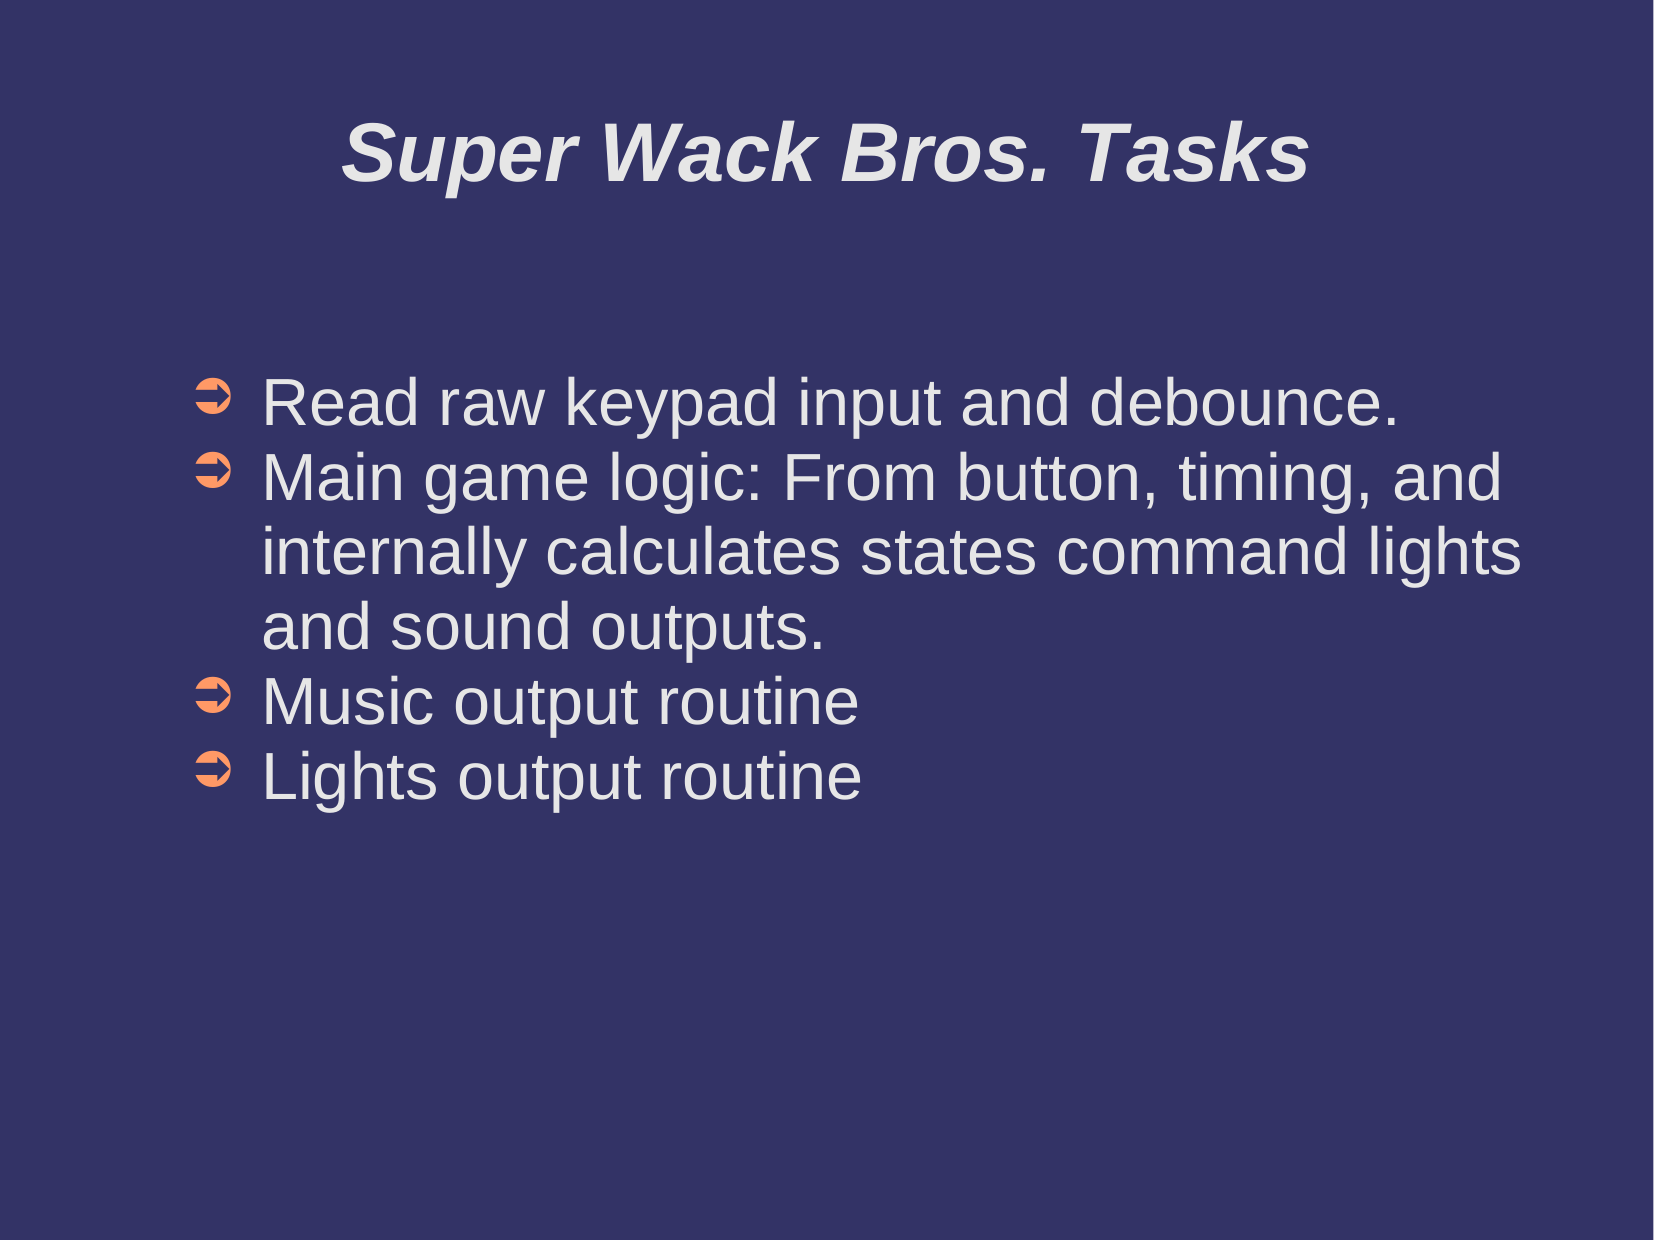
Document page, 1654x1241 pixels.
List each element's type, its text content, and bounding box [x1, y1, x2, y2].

list Read raw keypad input and debounce. Main game logic: From button, timing, and internally calculates states command lights and sound outputs. Music output routine Lights output routine [178, 364, 1570, 1147]
title Super Wack Bros. Tasks [82, 49, 1571, 257]
